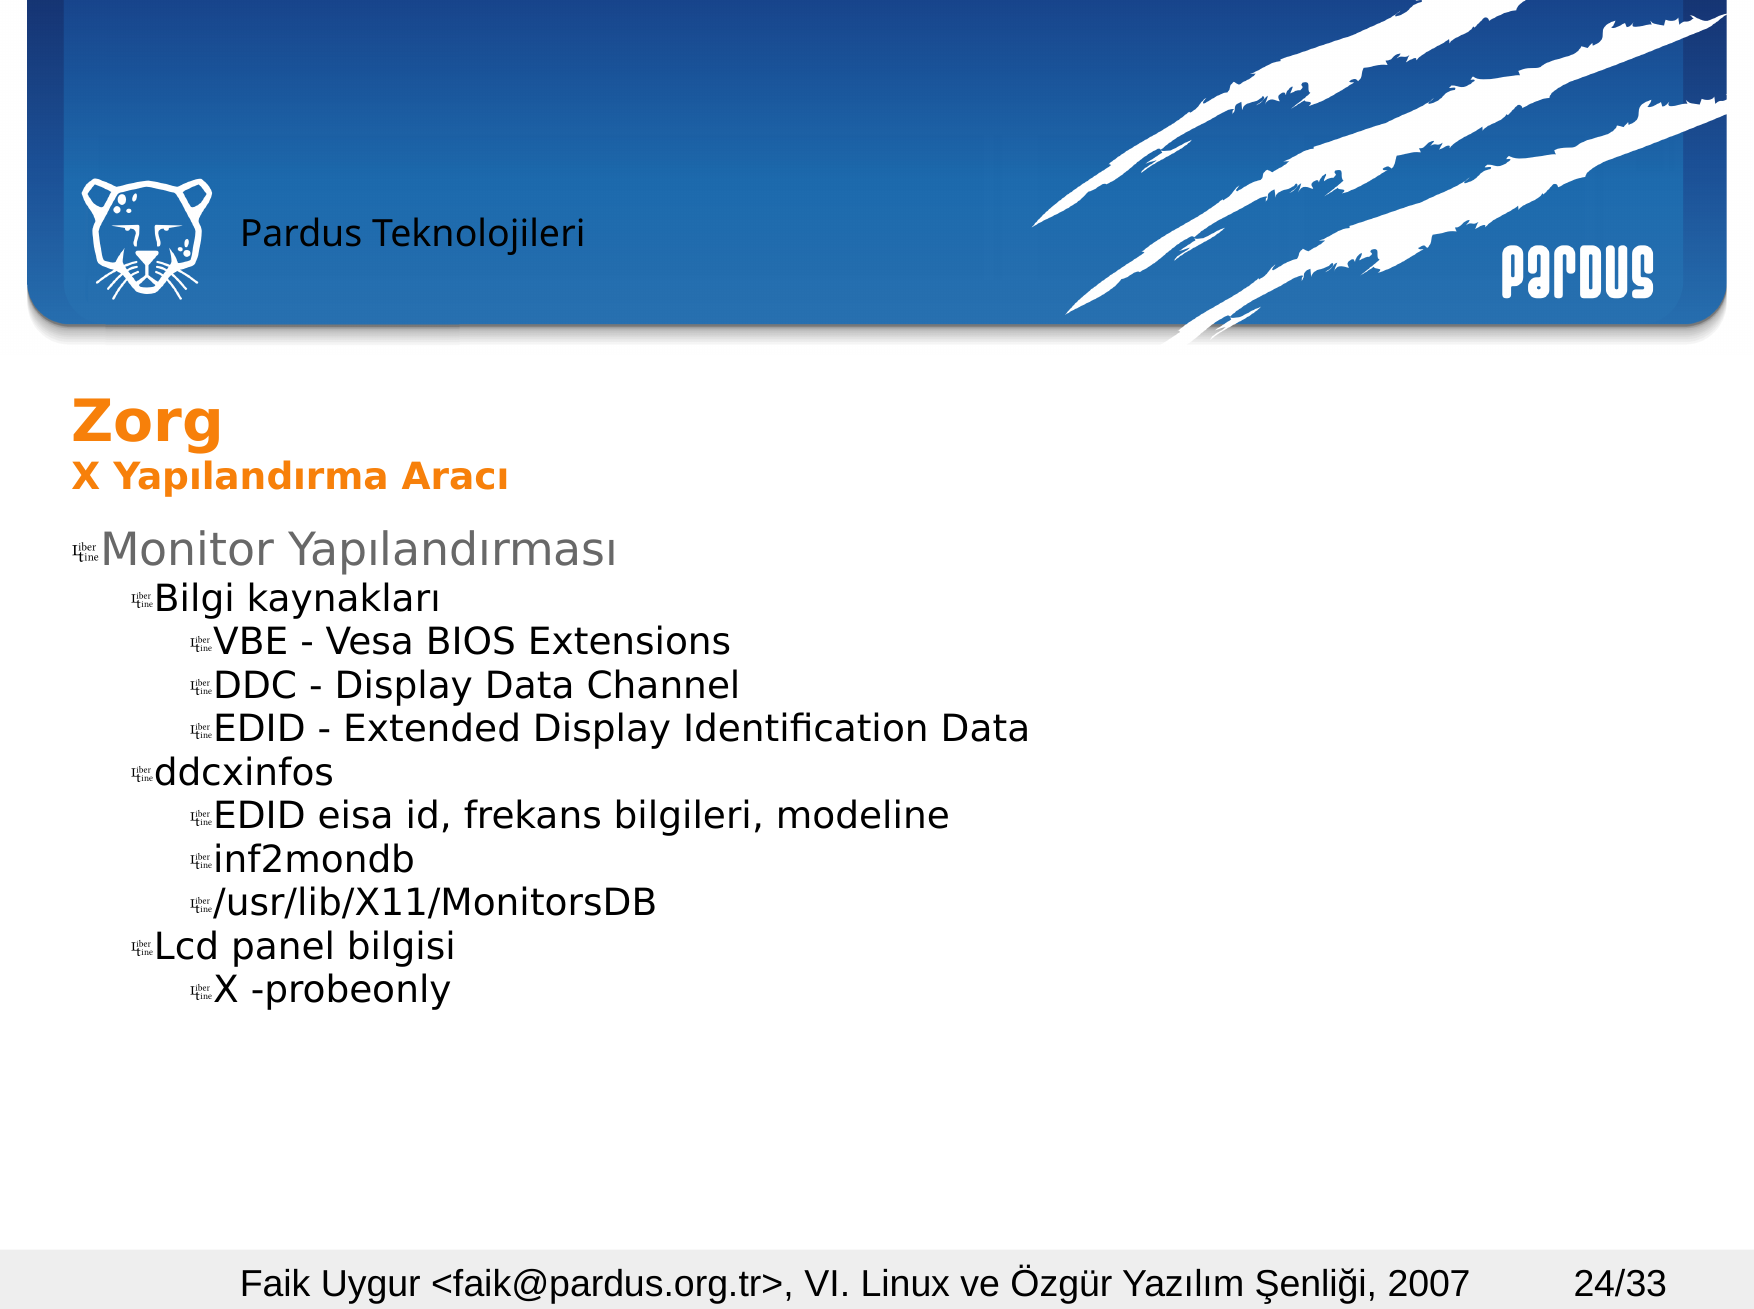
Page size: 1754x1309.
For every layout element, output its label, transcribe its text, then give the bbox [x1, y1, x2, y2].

picture [0, 0, 1753, 355]
text_box Zorg X Yapılandırma Aracı Monitor Yapılandırması Bilgi kaynakları VBE - Vesa BIOS Extensions DDC - Display Data Channel EDID - Extended Display Identification Data ddcxinfos EDID eisa id, frekans bilgileri, modeline inf2mondb /usr/lib/X11/MonitorsDB Lcd panel bilgisi X -probeonly [56, 380, 1680, 1063]
